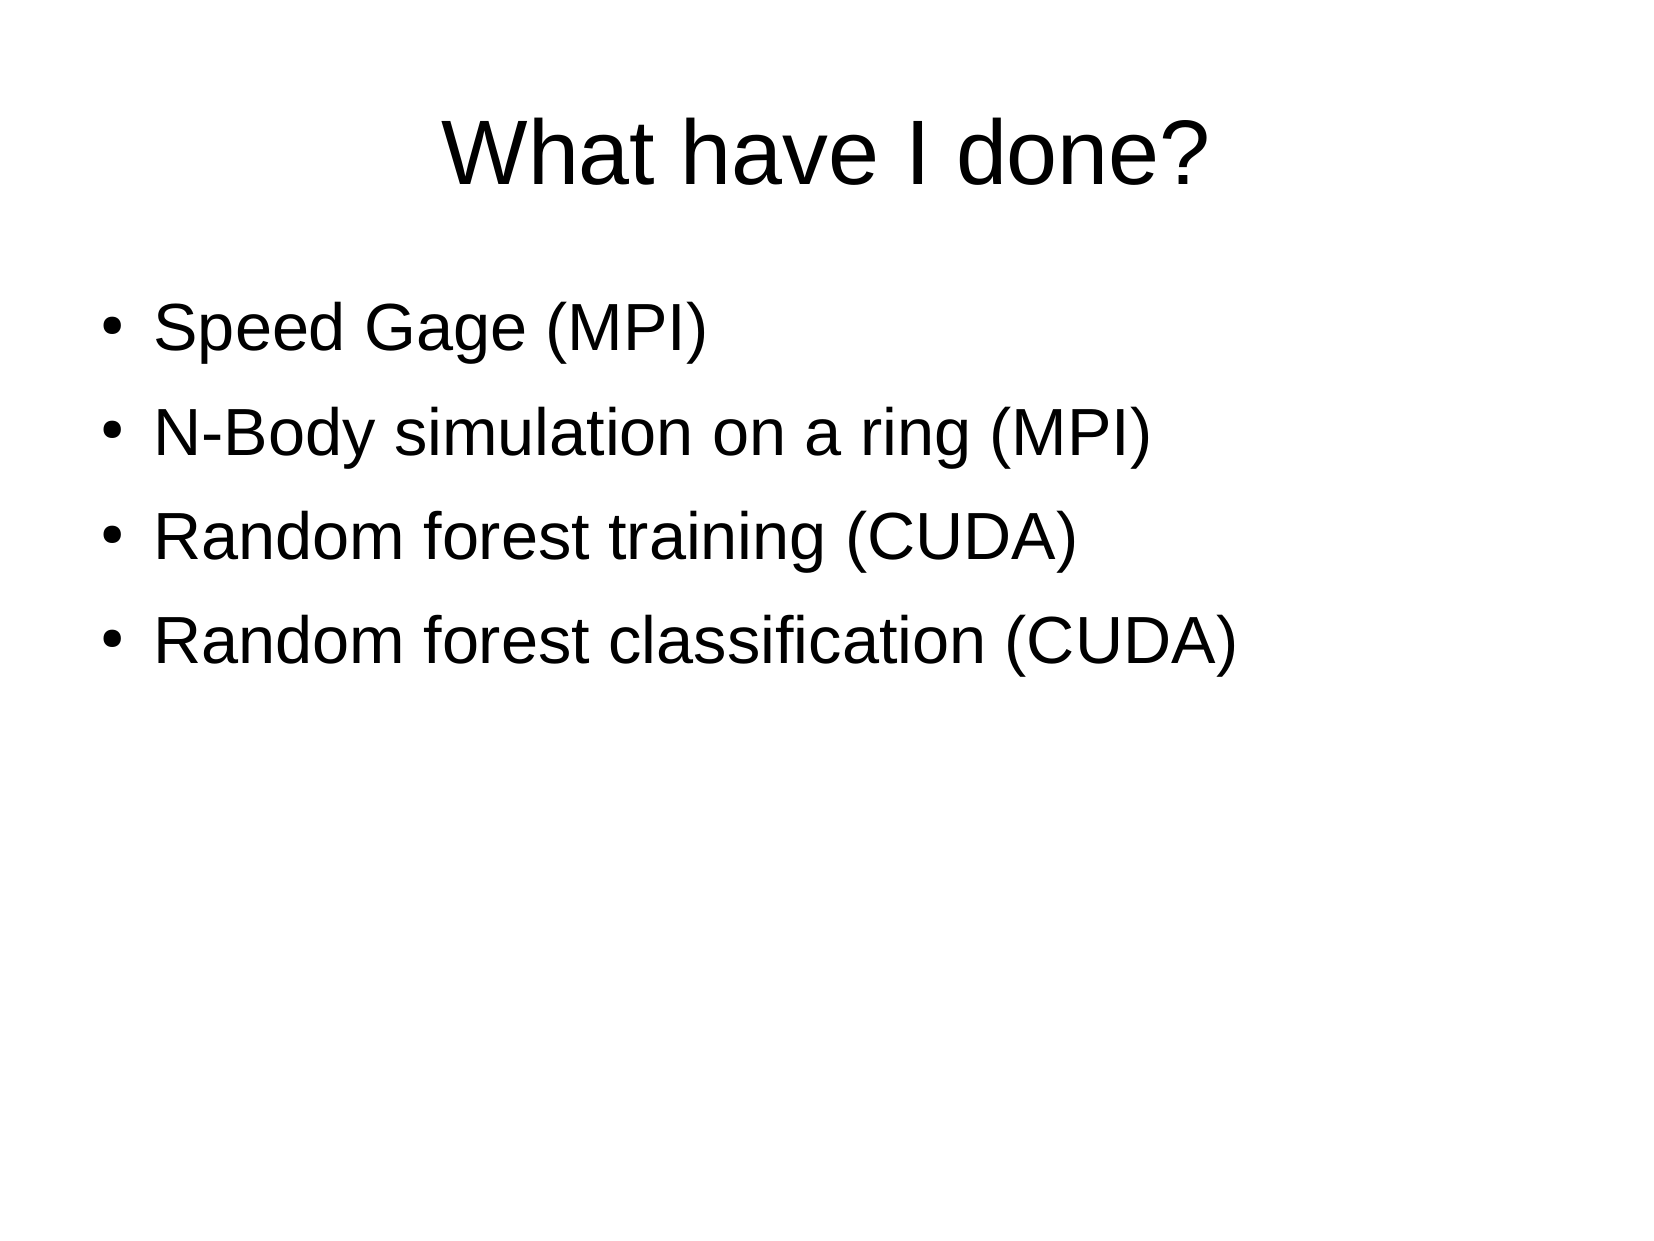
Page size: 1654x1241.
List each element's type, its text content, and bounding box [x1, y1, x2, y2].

list Speed Gage (MPI) N-Body simulation on a ring (MPI) Random forest training (CUDA) Random forest classification (CUDA) [82, 290, 1538, 1010]
title What have I done? [82, 49, 1571, 257]
